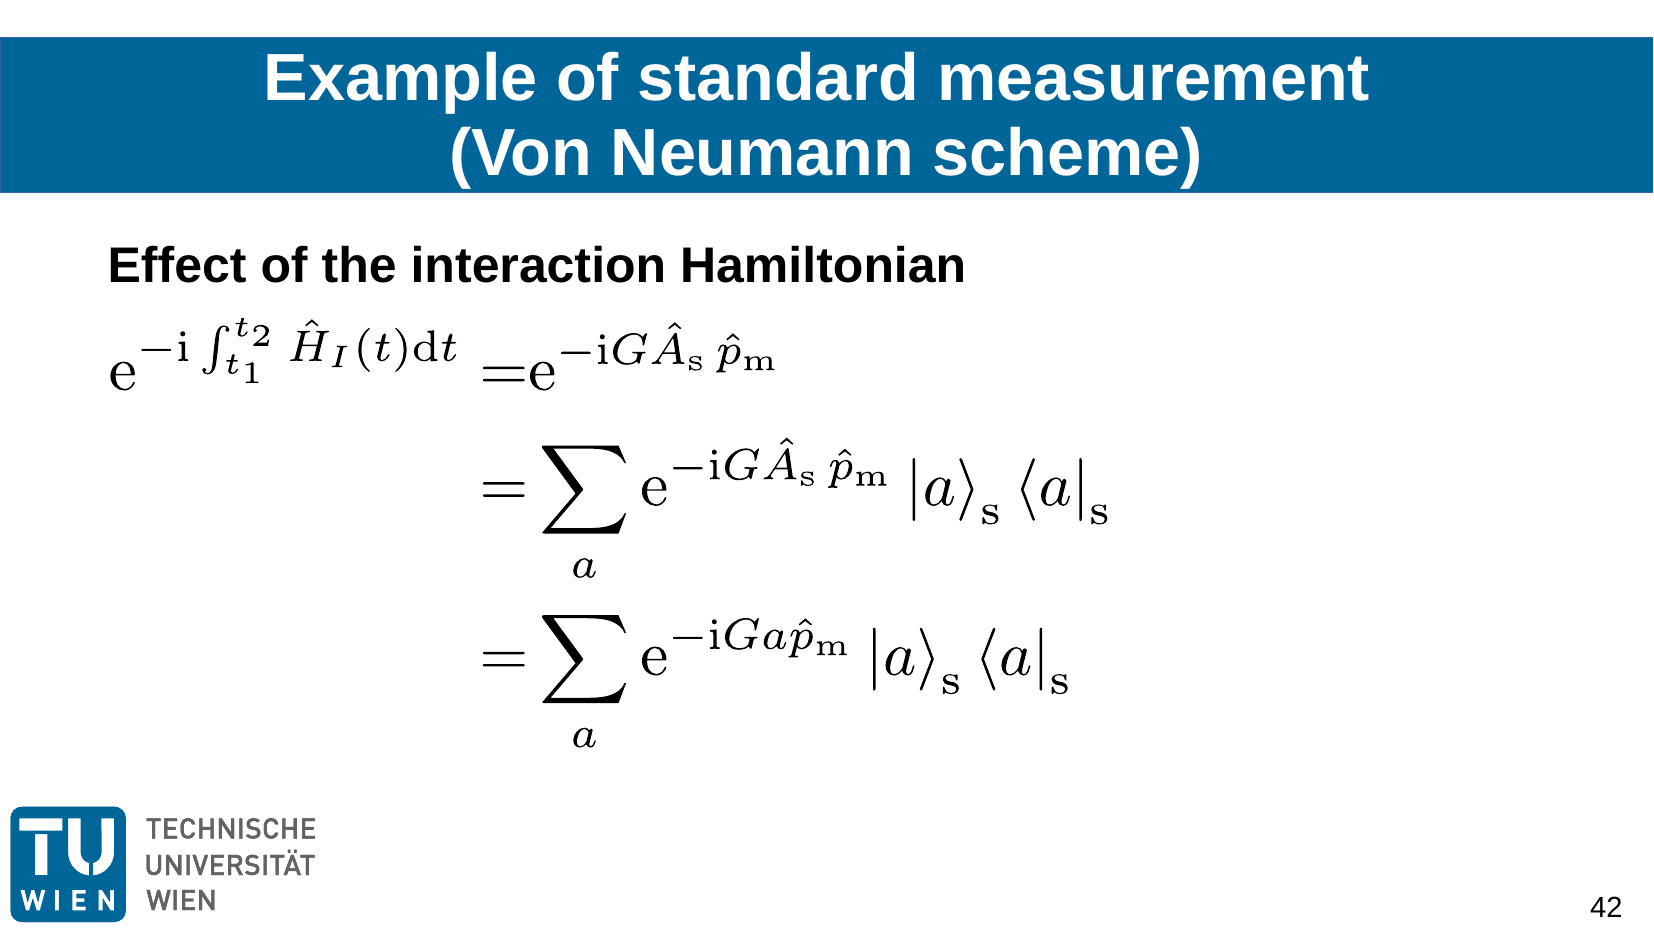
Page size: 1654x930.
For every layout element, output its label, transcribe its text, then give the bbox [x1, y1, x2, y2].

title Example of standard measurement (Von Neumann scheme) [0, 37, 1653, 193]
picture [98, 318, 1302, 780]
list Effect of the interaction Hamiltonian [107, 236, 1186, 311]
